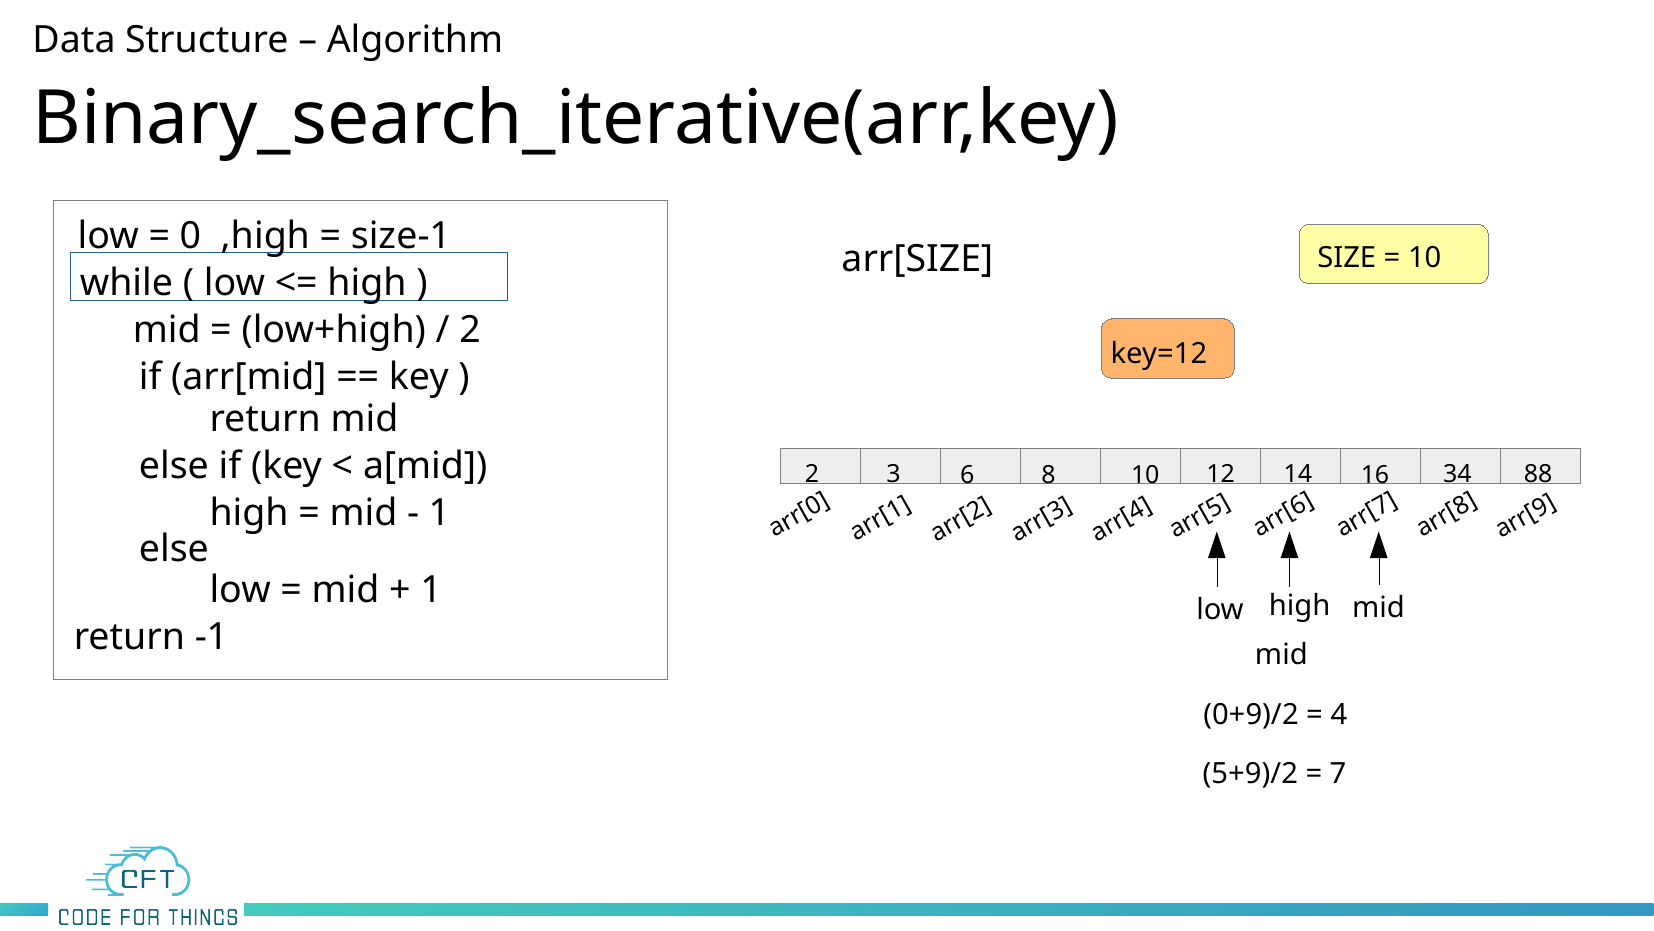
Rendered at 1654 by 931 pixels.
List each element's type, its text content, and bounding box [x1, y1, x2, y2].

text_box 3 [871, 448, 925, 493]
text_box high [1254, 576, 1353, 626]
text_box mid = (low+high) / 2 [118, 295, 603, 354]
text_box arr[1] [826, 485, 935, 562]
text_box 10 [1116, 449, 1181, 494]
text_box [1102, 318, 1233, 324]
picture [59, 846, 237, 925]
text_box 12 [1191, 448, 1254, 493]
text_box 14 [1269, 448, 1331, 500]
text_box arr[7] [1318, 498, 1428, 562]
text_box mid [1337, 578, 1428, 636]
text_box low = mid + 1 [194, 555, 621, 614]
text_box SIZE = 10 [1302, 228, 1483, 278]
text_box arr[3] [986, 491, 1104, 568]
text_box low [1181, 580, 1276, 630]
text_box low = 0 ,high = size-1 [53, 200, 609, 260]
text_box arr[SIZE] [826, 224, 1040, 291]
text_box high = mid - 1 [194, 478, 621, 537]
text_box if (arr[mid] == key ) [124, 342, 550, 401]
text_box 16 [1346, 449, 1420, 501]
text_box mid [1240, 626, 1335, 685]
text_box 88 [1509, 448, 1571, 500]
title Data Structure – Algorithm Binary_search_iterative(arr,key) [32, 0, 1595, 199]
text_box [1254, 448, 1269, 484]
text_box (5+9)/2 = 7 [1180, 744, 1394, 804]
text_box arr[6] [1232, 484, 1362, 562]
text_box [844, 448, 871, 484]
text_box return mid [194, 383, 443, 443]
text_box else [124, 513, 243, 573]
text_box key=12 [1095, 324, 1241, 409]
text_box [1299, 224, 1489, 284]
text_box arr[2] [906, 488, 1016, 563]
text_box 2 [790, 448, 844, 493]
text_box else if (key < a[mid]) [124, 431, 621, 490]
text_box arr[9] [1471, 456, 1602, 560]
text_box arr[5] [1151, 484, 1267, 556]
text_box [53, 200, 668, 680]
text_box [1571, 448, 1581, 461]
text_box (0+9)/2 = 4 [1181, 685, 1395, 745]
text_box 6 [945, 449, 1007, 494]
text_box 8 [1026, 449, 1089, 494]
text_box arr[0] [744, 484, 857, 558]
text_box return -1 [59, 602, 290, 662]
text_box [1331, 448, 1428, 484]
text_box arr[4] [1074, 492, 1179, 562]
text_box 34 [1428, 448, 1491, 500]
text_box while ( low <= high ) [64, 260, 514, 307]
text_box [925, 448, 1191, 484]
text_box arr[8] [1399, 484, 1503, 559]
text_box [1491, 448, 1509, 484]
text_box [780, 448, 790, 484]
